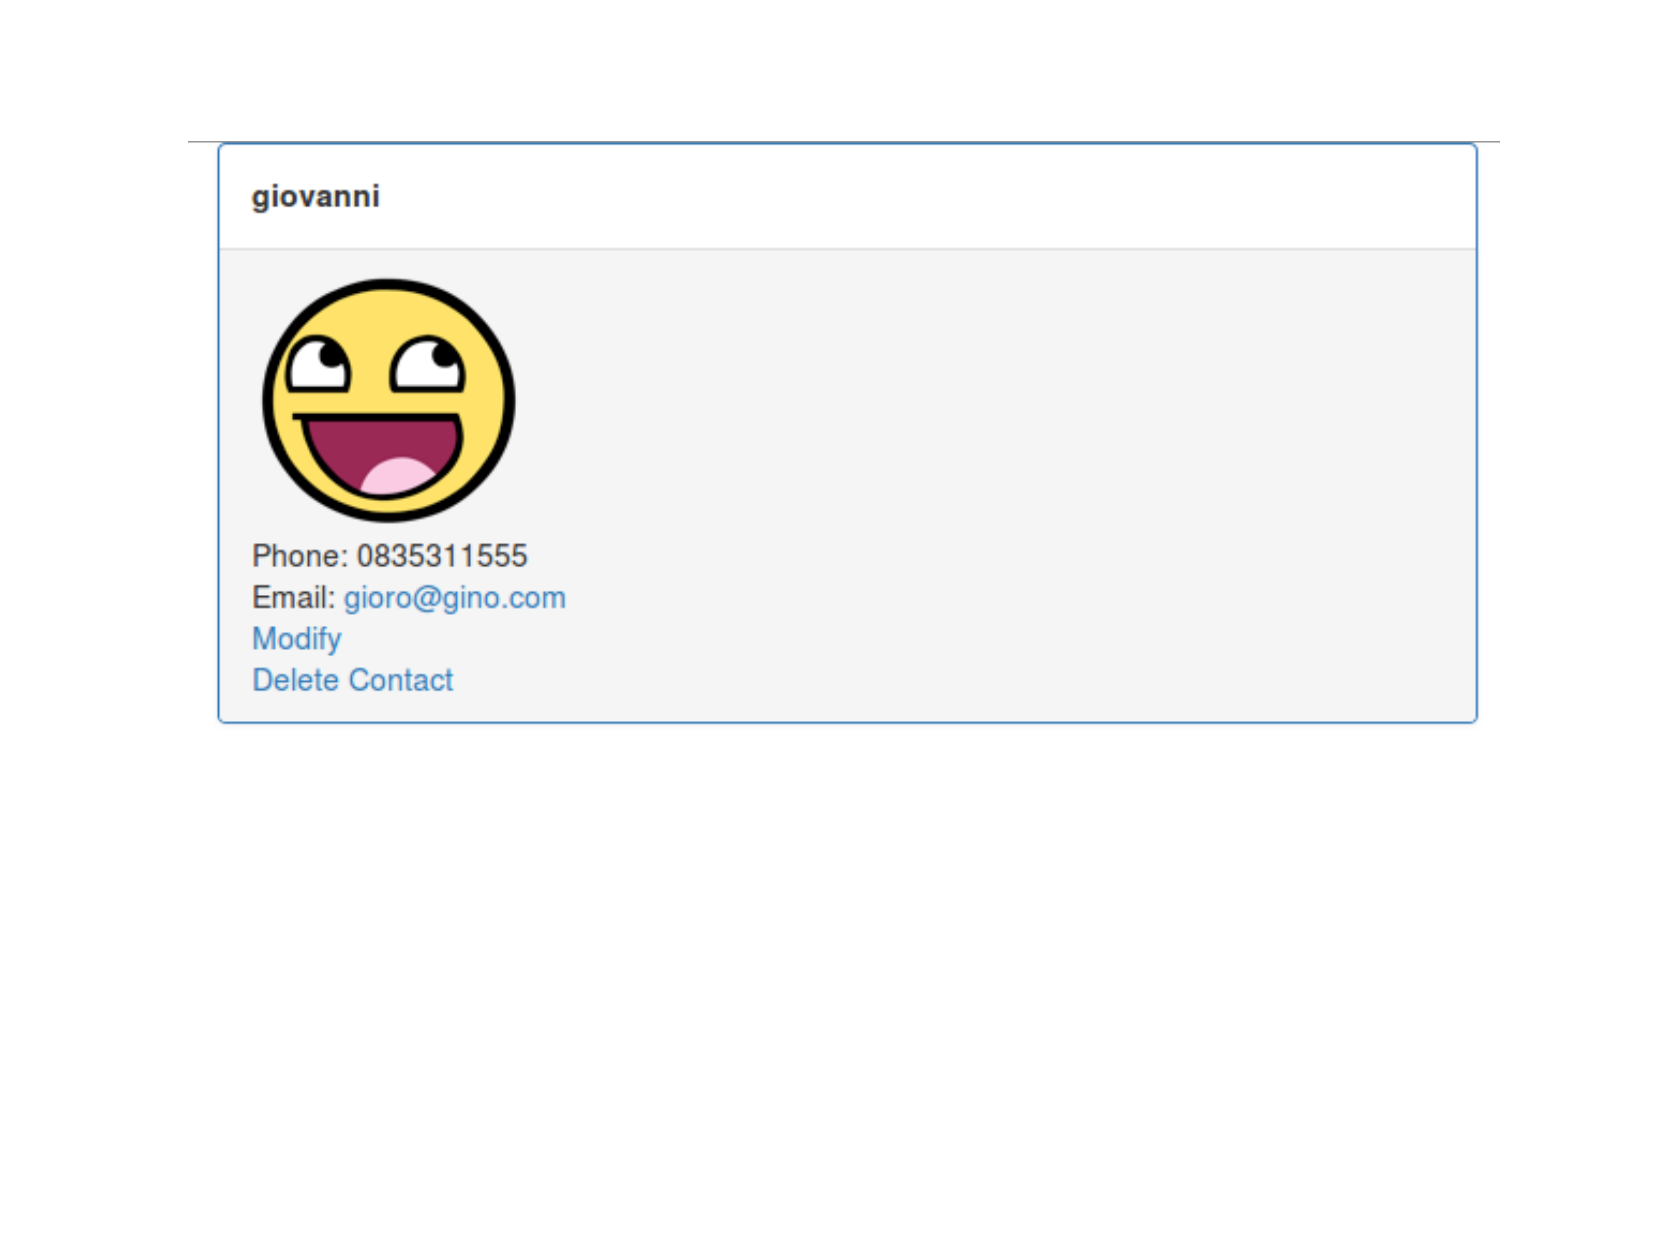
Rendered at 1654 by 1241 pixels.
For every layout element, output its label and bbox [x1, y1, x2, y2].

picture [188, 141, 1500, 745]
